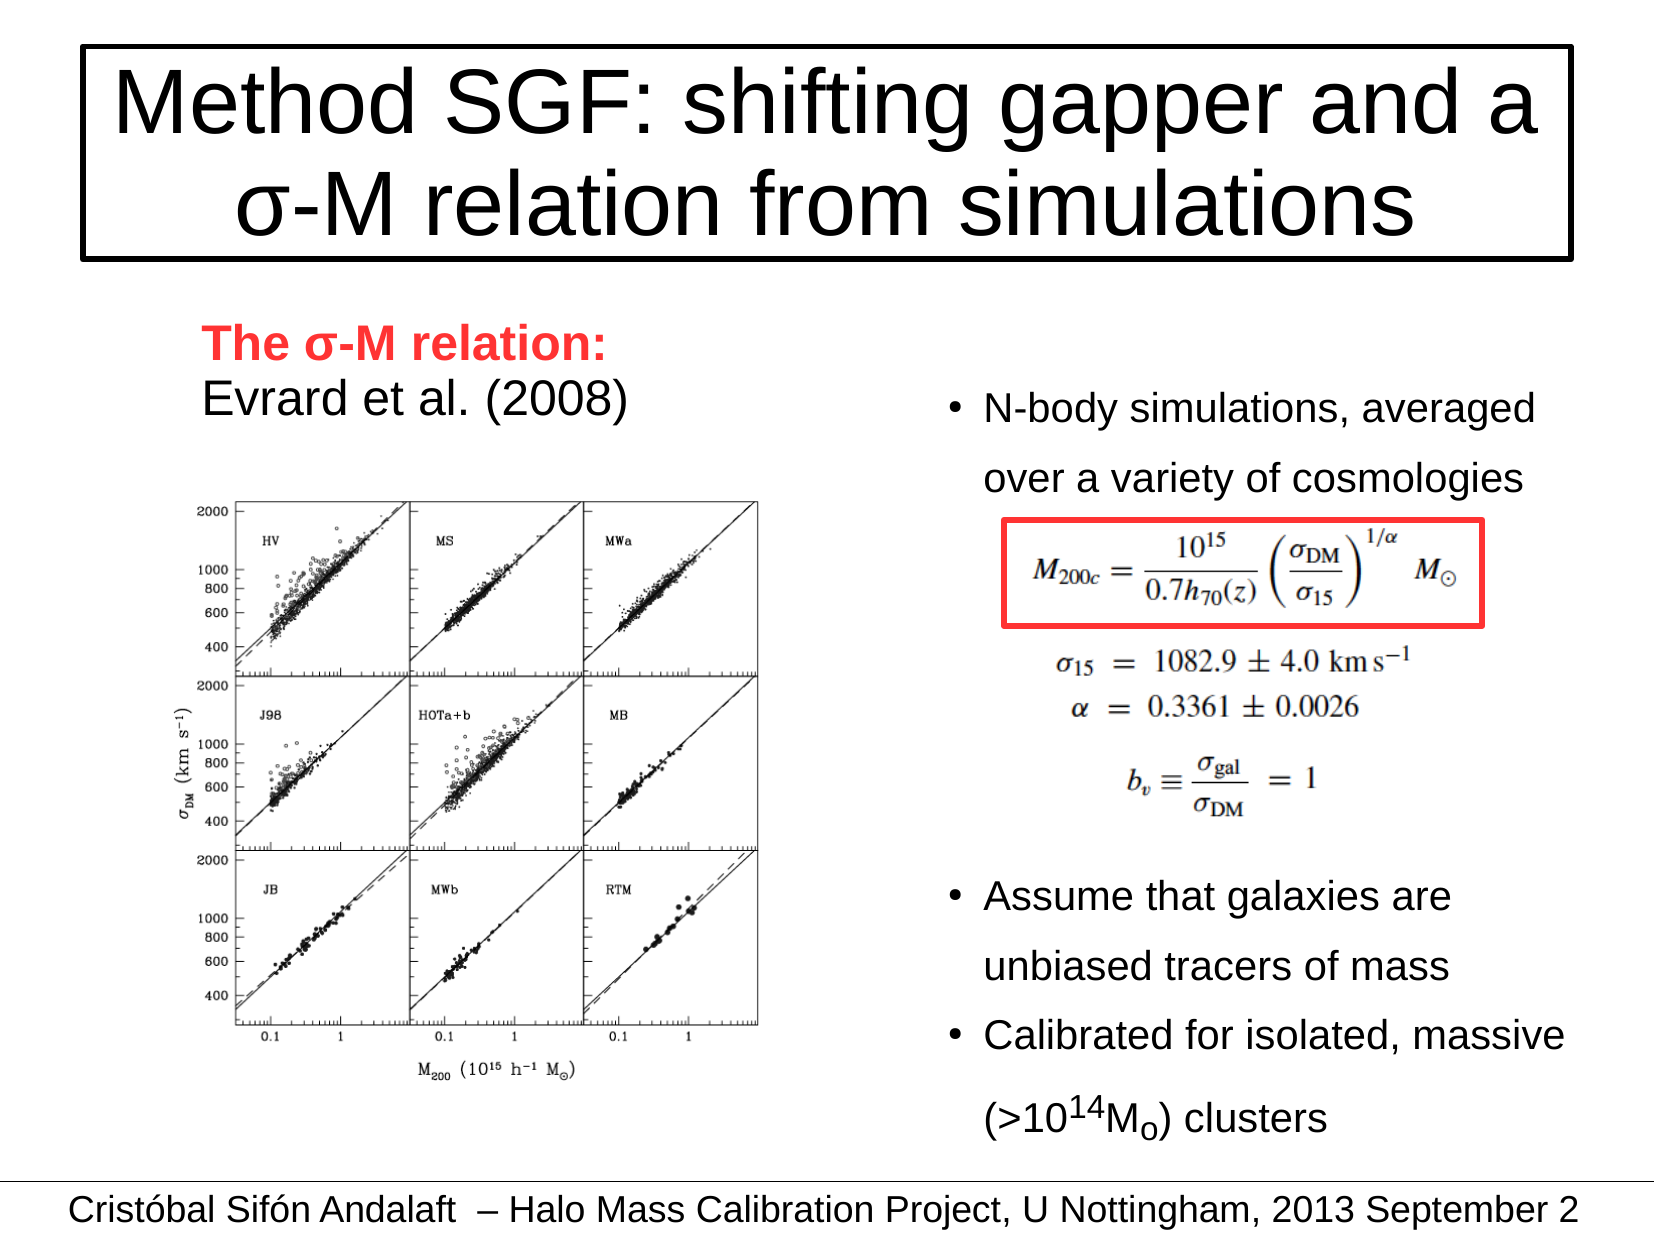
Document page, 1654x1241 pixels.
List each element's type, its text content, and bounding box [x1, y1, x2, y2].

title Method SGF: shifting gapper and a σ-M relation from simulations [82, 46, 1571, 260]
picture [1068, 691, 1360, 721]
picture [171, 497, 762, 1087]
text_box The σ-M relation: Evrard et al. (2008) [186, 307, 644, 434]
picture [1123, 741, 1258, 827]
text_box N-body simulations, averaged over a variety of cosmologies Assume that galaxies are unbiased tracers of mass Calibrated for isolated, massive (>1014Mo) clusters [933, 354, 1583, 1132]
picture [1262, 761, 1318, 795]
picture [1027, 523, 1464, 616]
picture [1050, 640, 1412, 680]
text_box Cristóbal Sifón Andalaft – Halo Mass Calibration Project, U Nottingham, 2013 September 2 [53, 1181, 1599, 1238]
